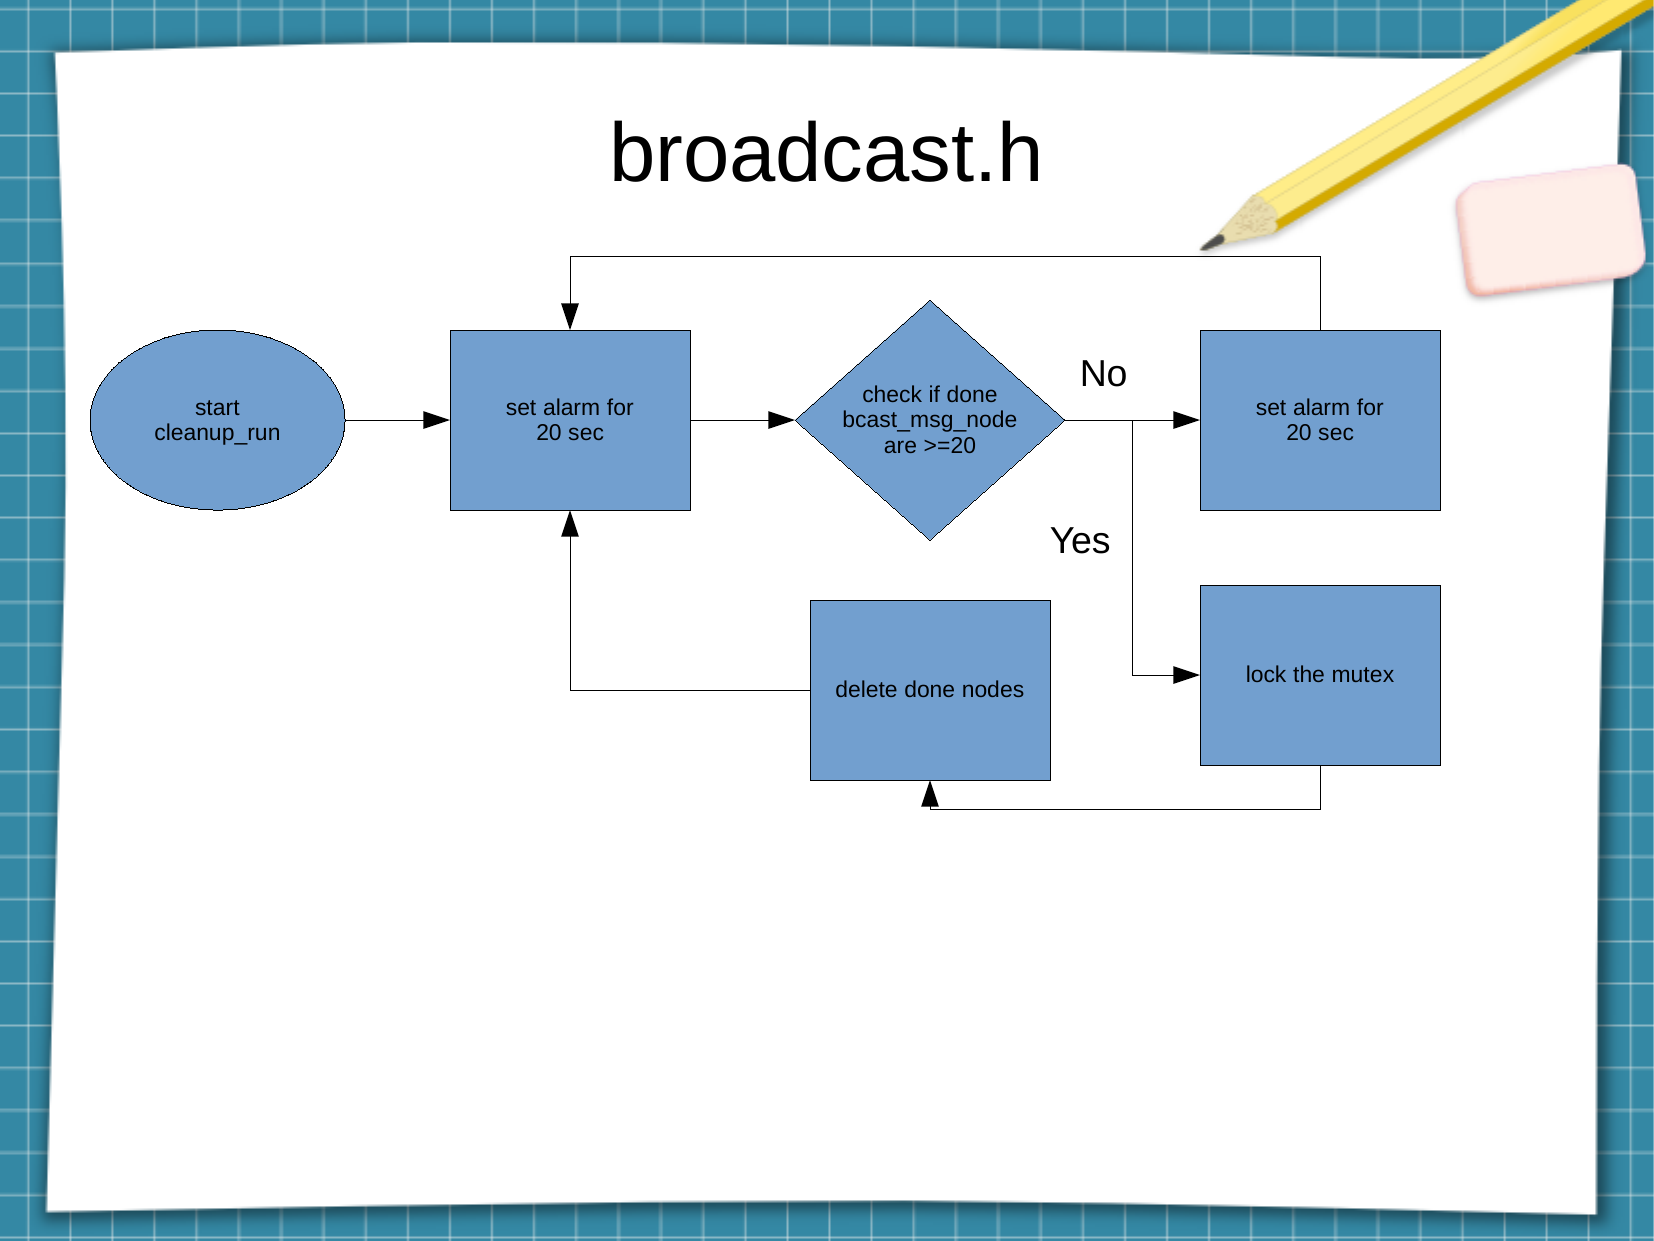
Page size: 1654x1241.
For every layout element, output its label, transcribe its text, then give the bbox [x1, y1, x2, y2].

text_box set alarm for 20 sec [450, 330, 691, 511]
picture [0, 0, 1654, 1241]
text_box Yes [1035, 511, 1156, 571]
text_box delete done nodes [810, 600, 1051, 781]
text_box start cleanup_run [90, 330, 346, 511]
title broadcast.h [82, 49, 1571, 257]
text_box No [1065, 345, 1186, 404]
text_box check if done bcast_msg_node are >=20 [795, 300, 1066, 541]
text_box lock the mutex [1200, 585, 1441, 766]
text_box set alarm for 20 sec [1200, 330, 1441, 511]
